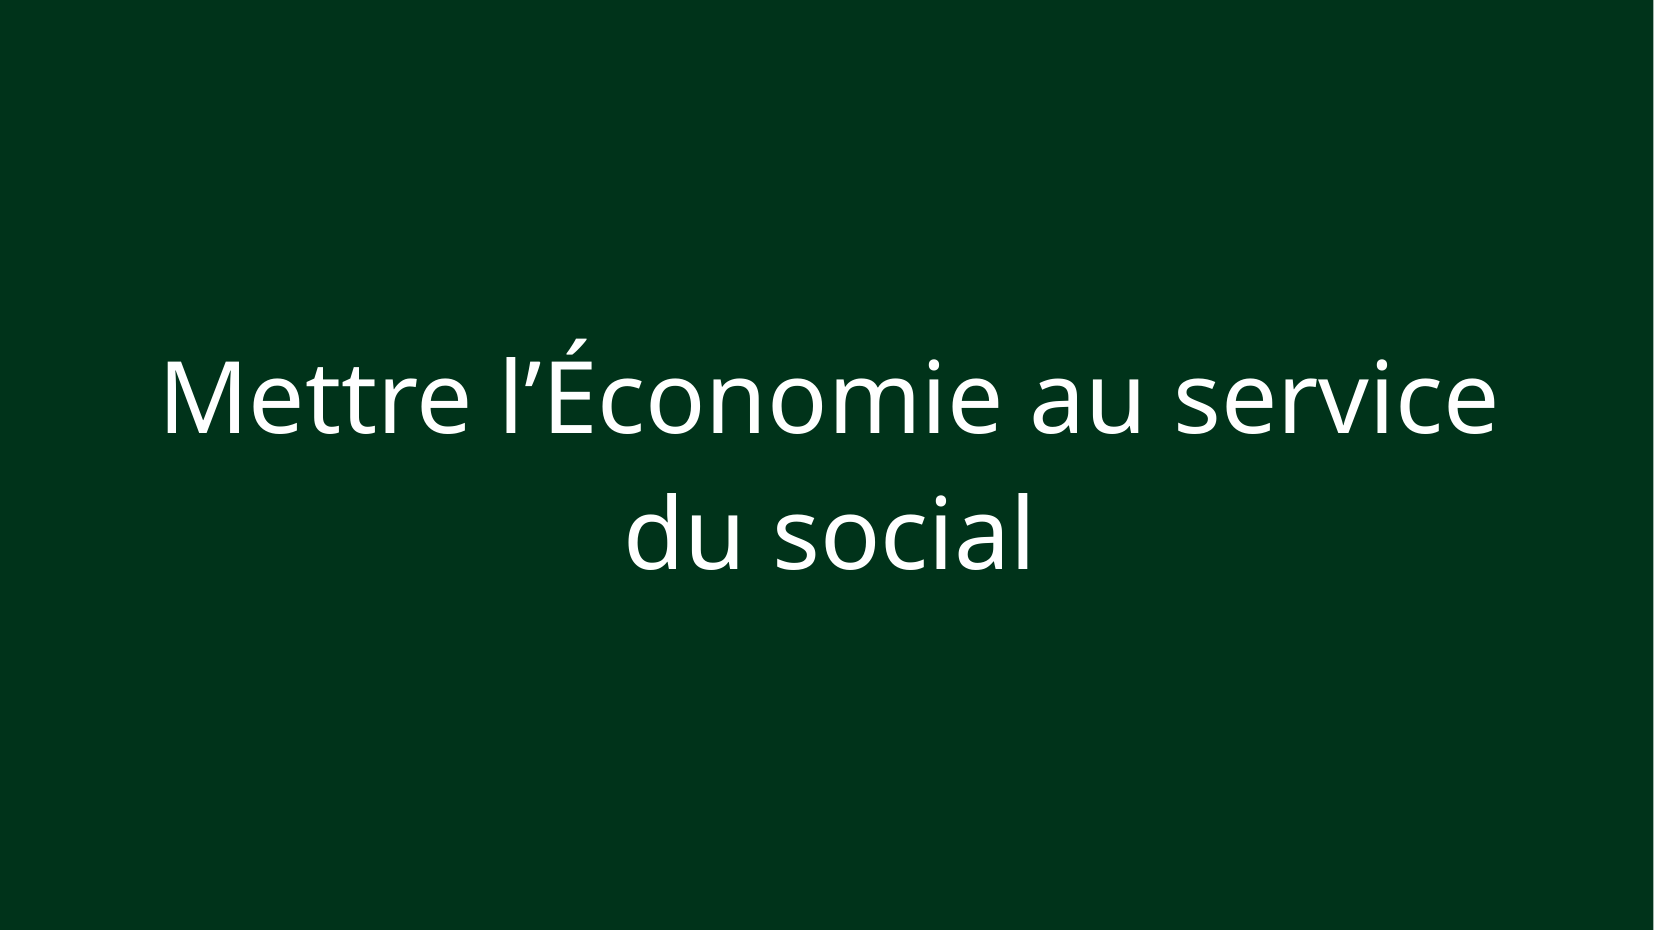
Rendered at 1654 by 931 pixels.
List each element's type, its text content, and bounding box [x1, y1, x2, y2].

text_box Mettre l’Économie au service du social [106, 318, 1554, 559]
